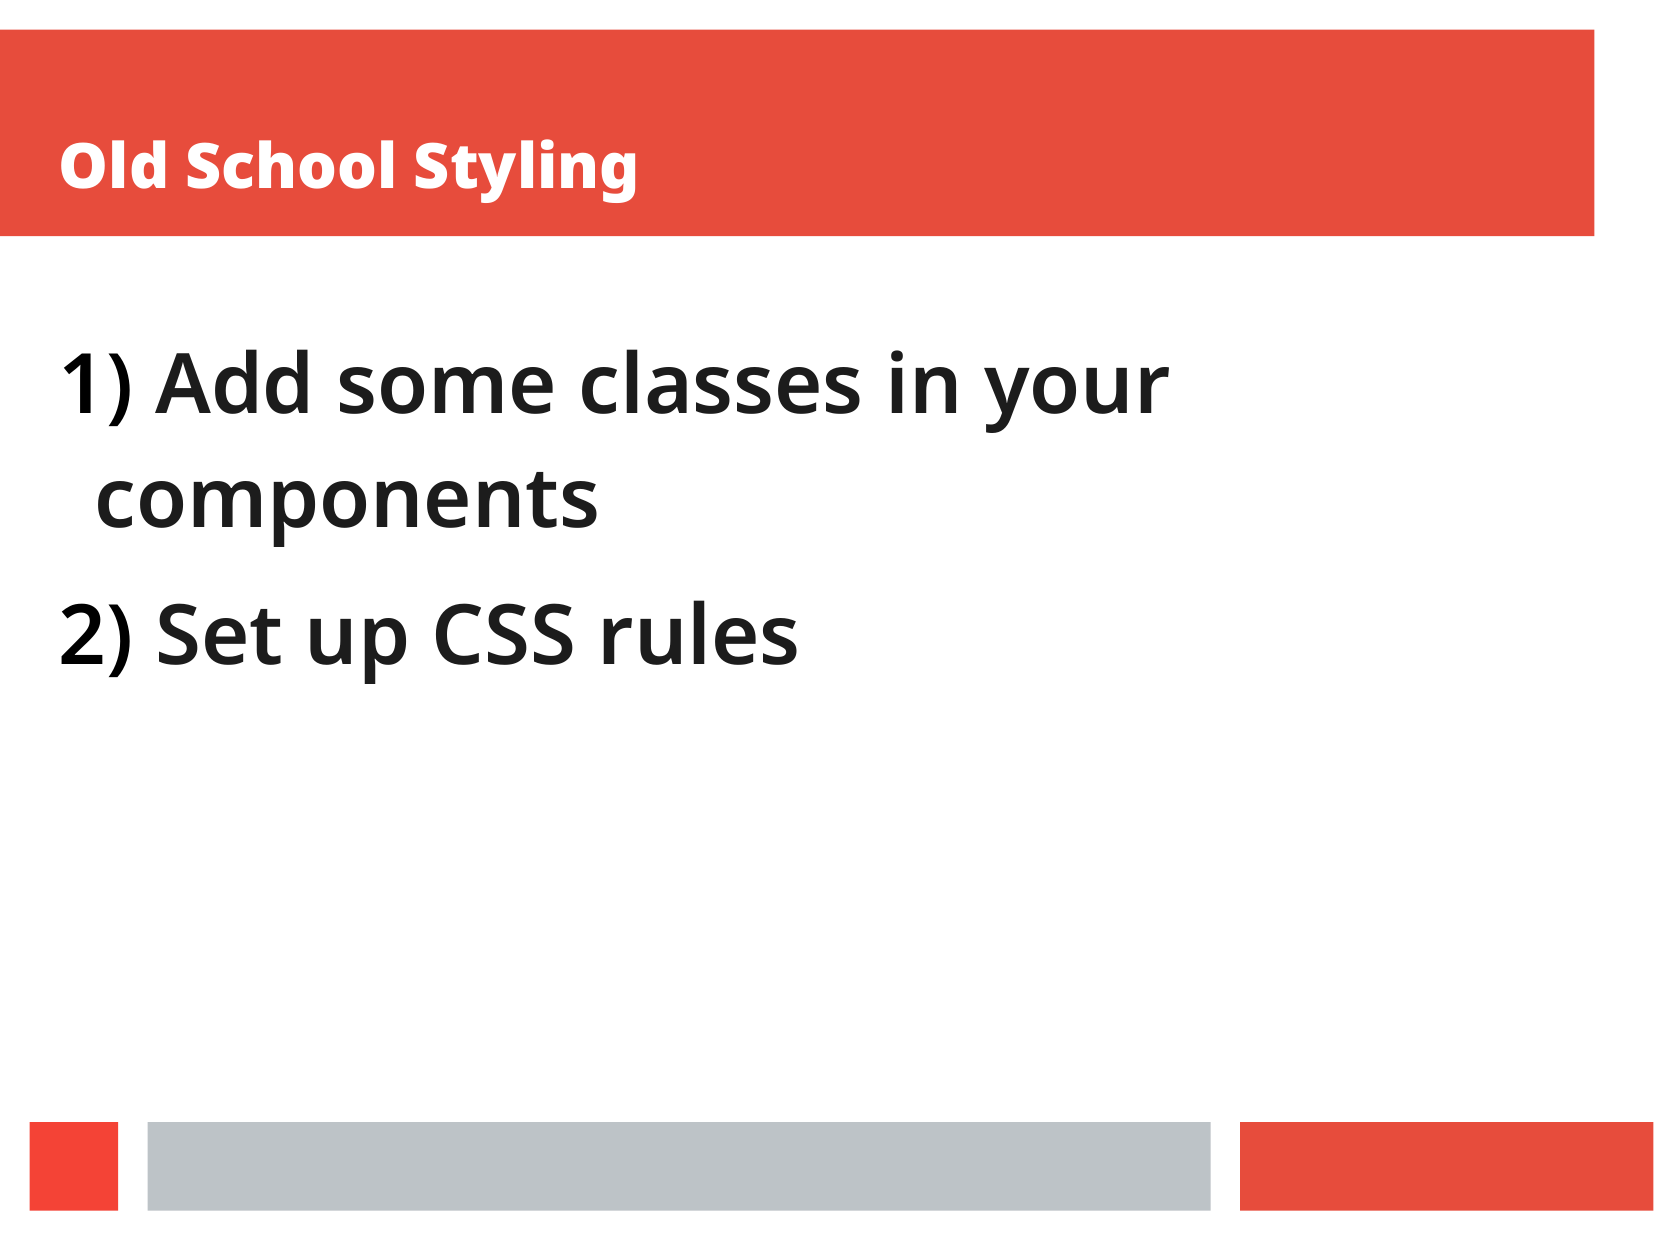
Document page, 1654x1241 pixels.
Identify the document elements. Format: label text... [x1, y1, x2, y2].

title Old School Styling [59, 59, 1595, 207]
list Add some classes in your components Set up CSS rules [59, 324, 1565, 1093]
